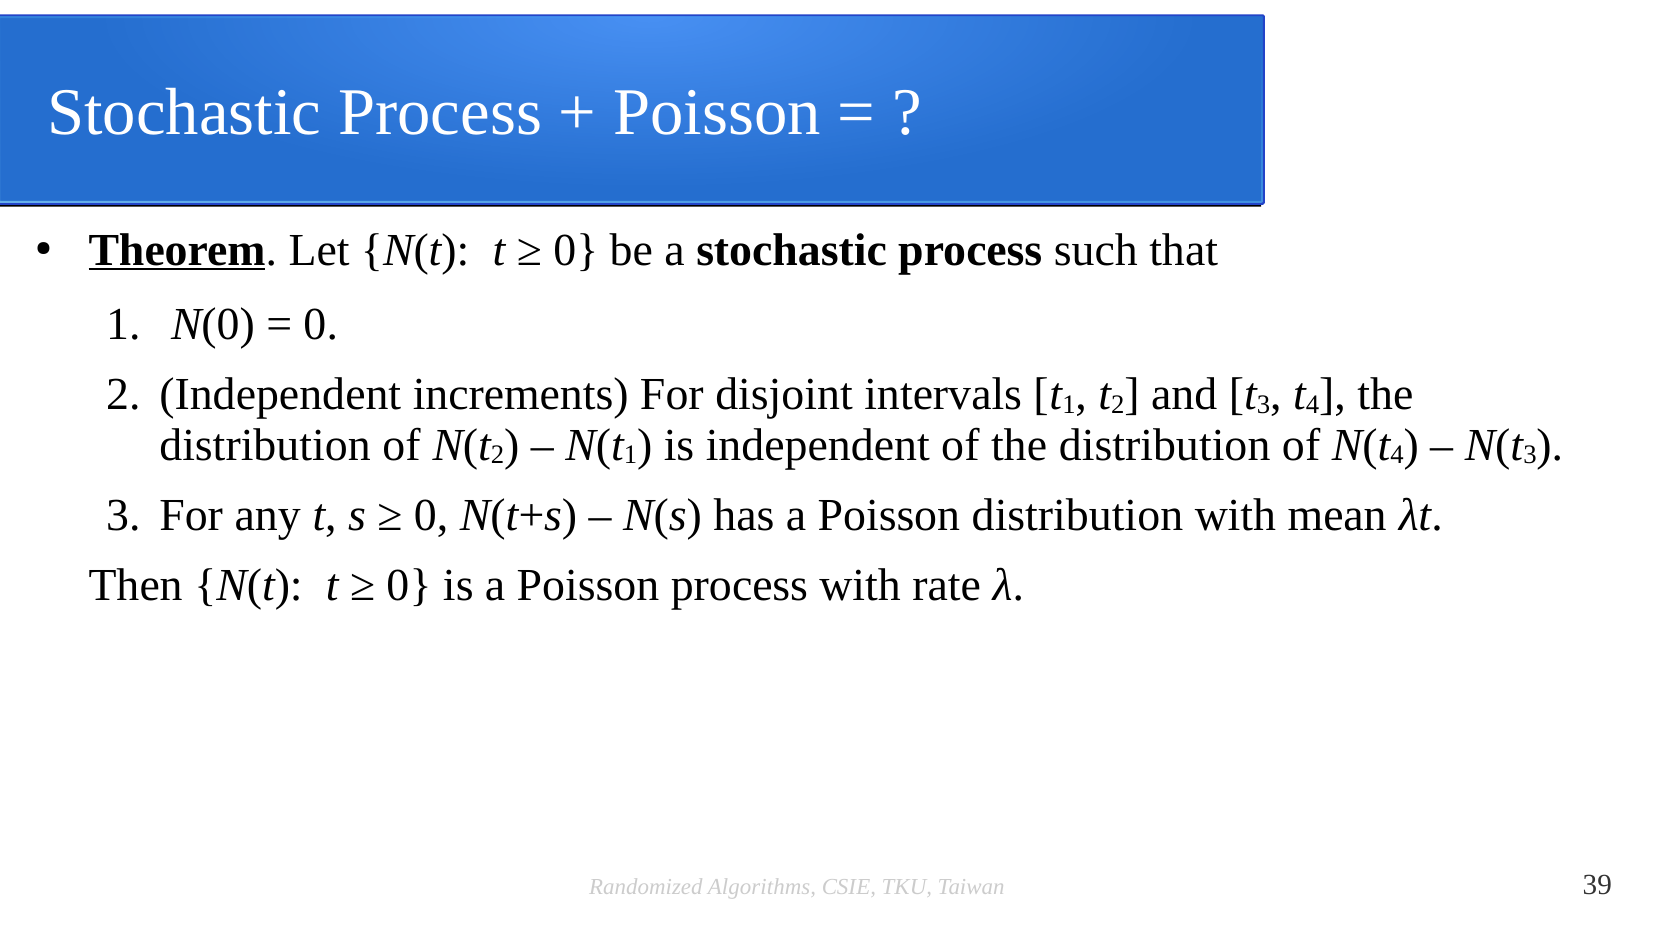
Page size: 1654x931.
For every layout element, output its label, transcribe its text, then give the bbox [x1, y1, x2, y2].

title Stochastic Process + Poisson = ? [47, 35, 1199, 189]
list Theorem. Let {N(t): t ≥ 0} be a stochastic process such that N(0) = 0. (Independent increments) For disjoint intervals [t1, t2] and [t3, t4], the distribution of N(t2) – N(t1) is independent of the distribution of N(t4) – N(t3). For any t, s ≥ 0, N(t+s) – N(s) has a Poisson distribution with mean λt. Then {N(t): t ≥ 0} is a Poisson process with rate λ. [17, 224, 1565, 863]
